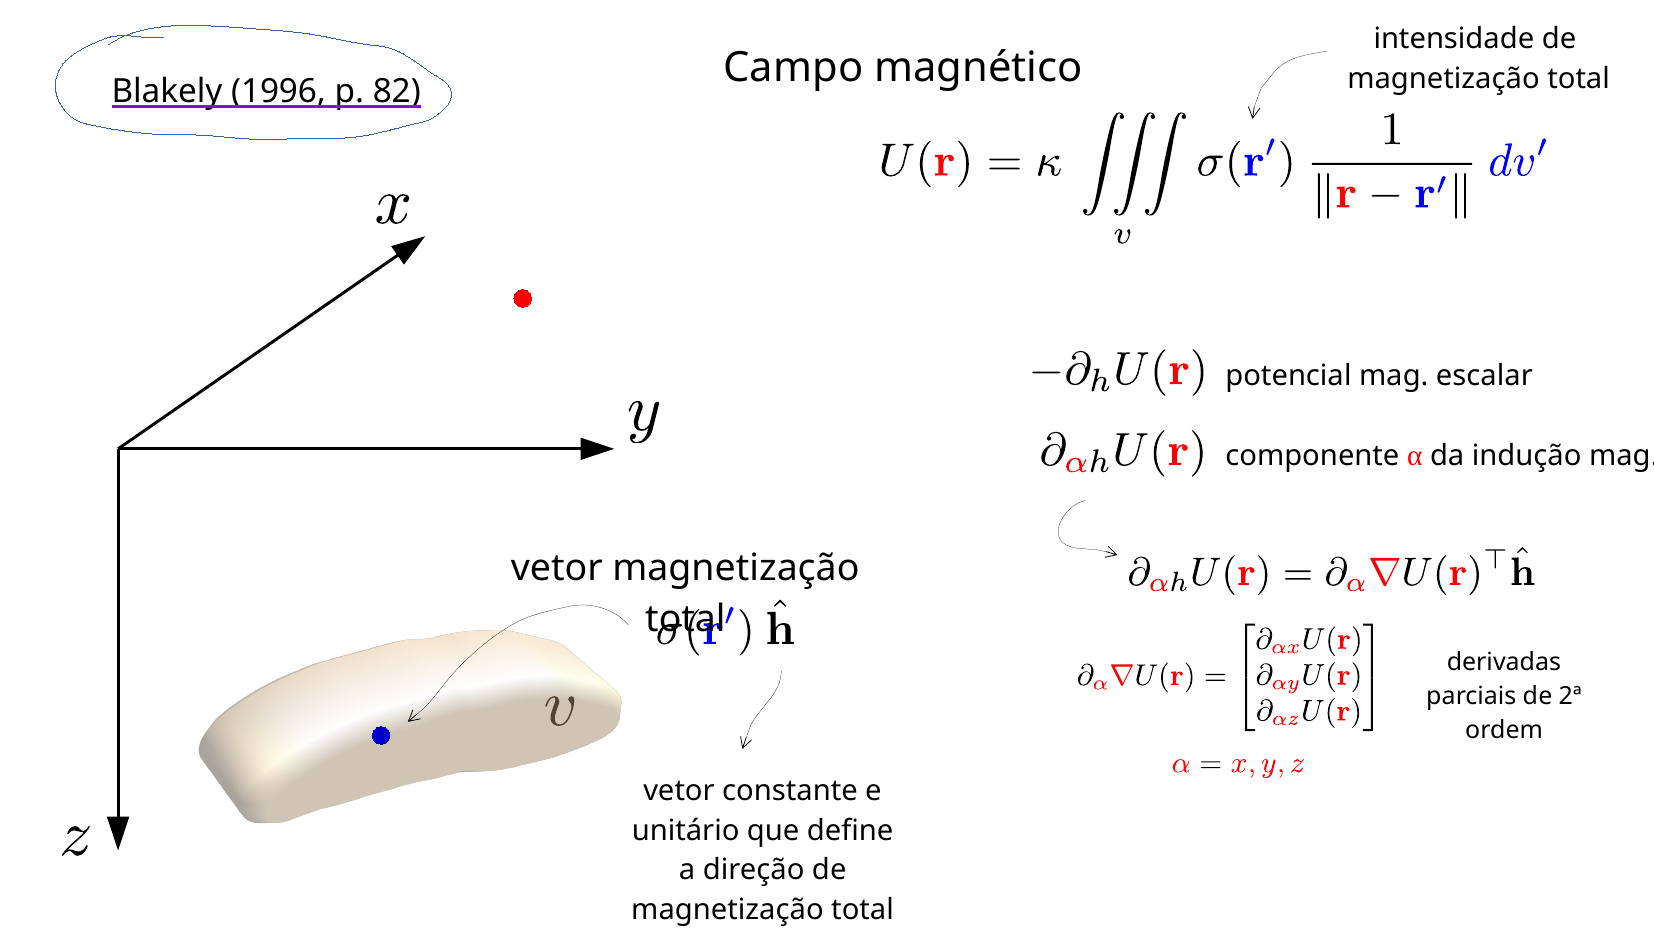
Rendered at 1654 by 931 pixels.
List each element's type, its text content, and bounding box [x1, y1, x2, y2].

picture [1075, 622, 1384, 733]
text_box Campo magnético [708, 29, 1078, 91]
picture [1037, 428, 1210, 479]
text_box intensidade de magnetização total [1332, 17, 1616, 97]
picture [1026, 347, 1210, 398]
text_box componente α da indução mag. [1210, 426, 1654, 479]
picture [653, 626, 797, 658]
text_box vetor constante e unitário que define a direção de magnetização total [616, 761, 928, 869]
picture [878, 112, 1548, 244]
text_box [372, 726, 390, 745]
picture [374, 194, 413, 224]
picture [59, 826, 93, 856]
picture [1171, 759, 1306, 778]
text_box [513, 289, 532, 308]
picture [626, 401, 662, 443]
text_box derivadas parciais de 2ª ordem [1411, 636, 1613, 739]
text_box potencial mag. escalar [1210, 346, 1553, 399]
text_box Blakely (1996, p. 82) [96, 59, 415, 112]
picture [1125, 545, 1537, 597]
text_box vetor magnetização total [496, 533, 957, 626]
